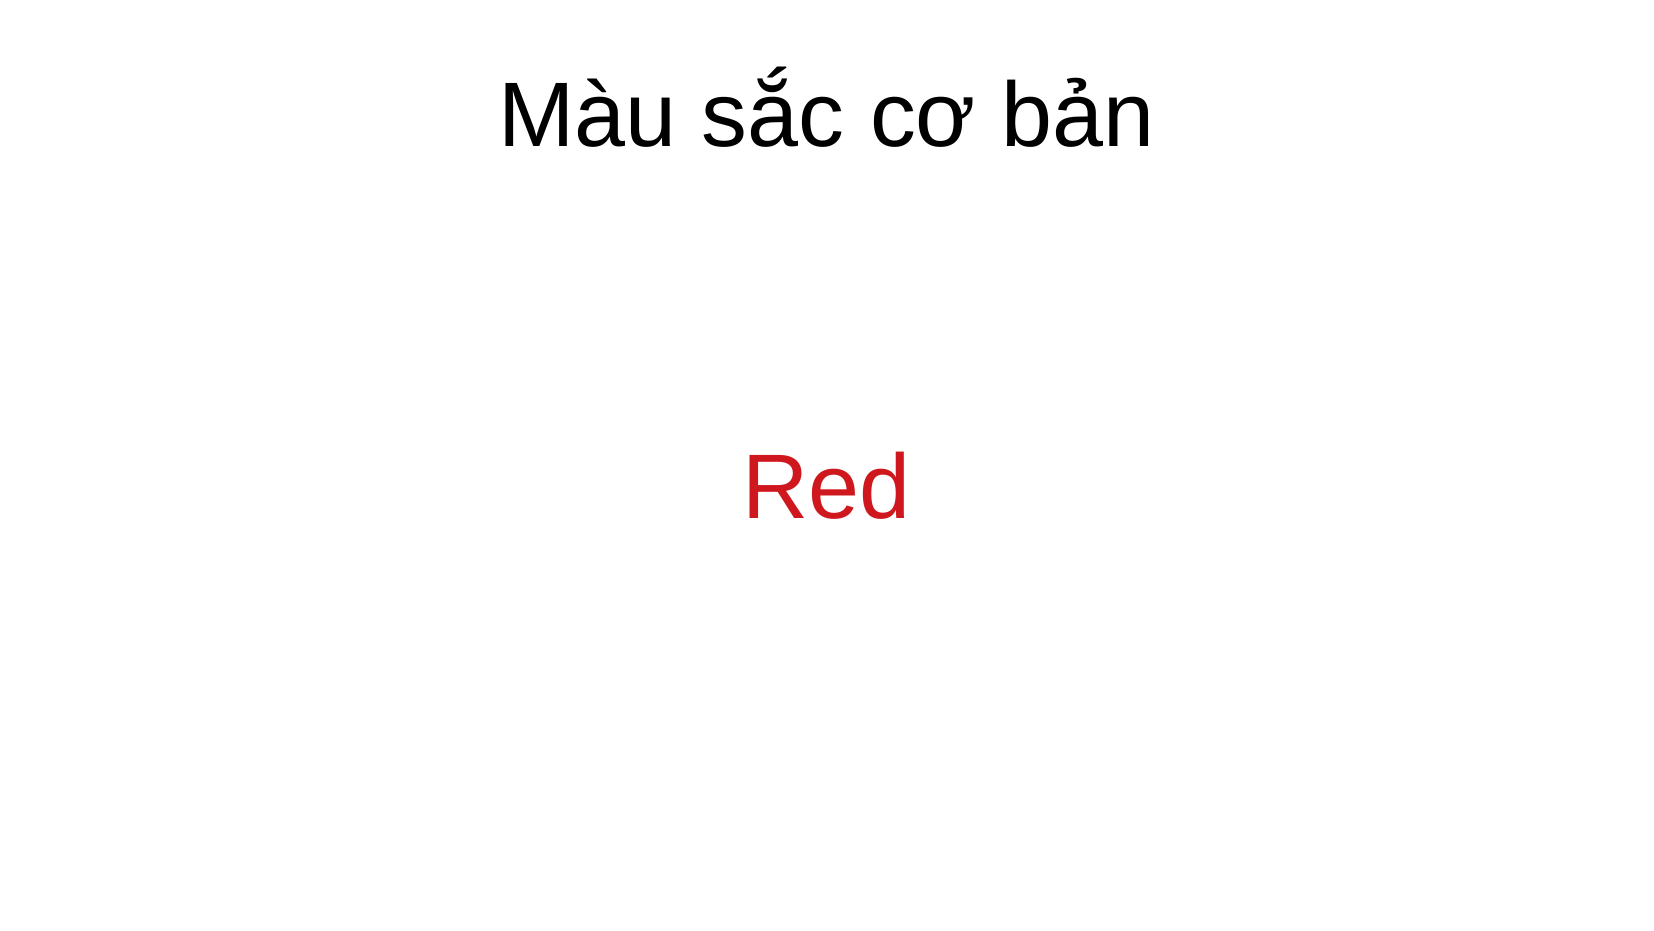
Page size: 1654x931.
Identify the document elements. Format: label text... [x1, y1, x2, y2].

title Màu sắc cơ bản [82, 37, 1571, 193]
subtitle Red [82, 217, 1571, 758]
